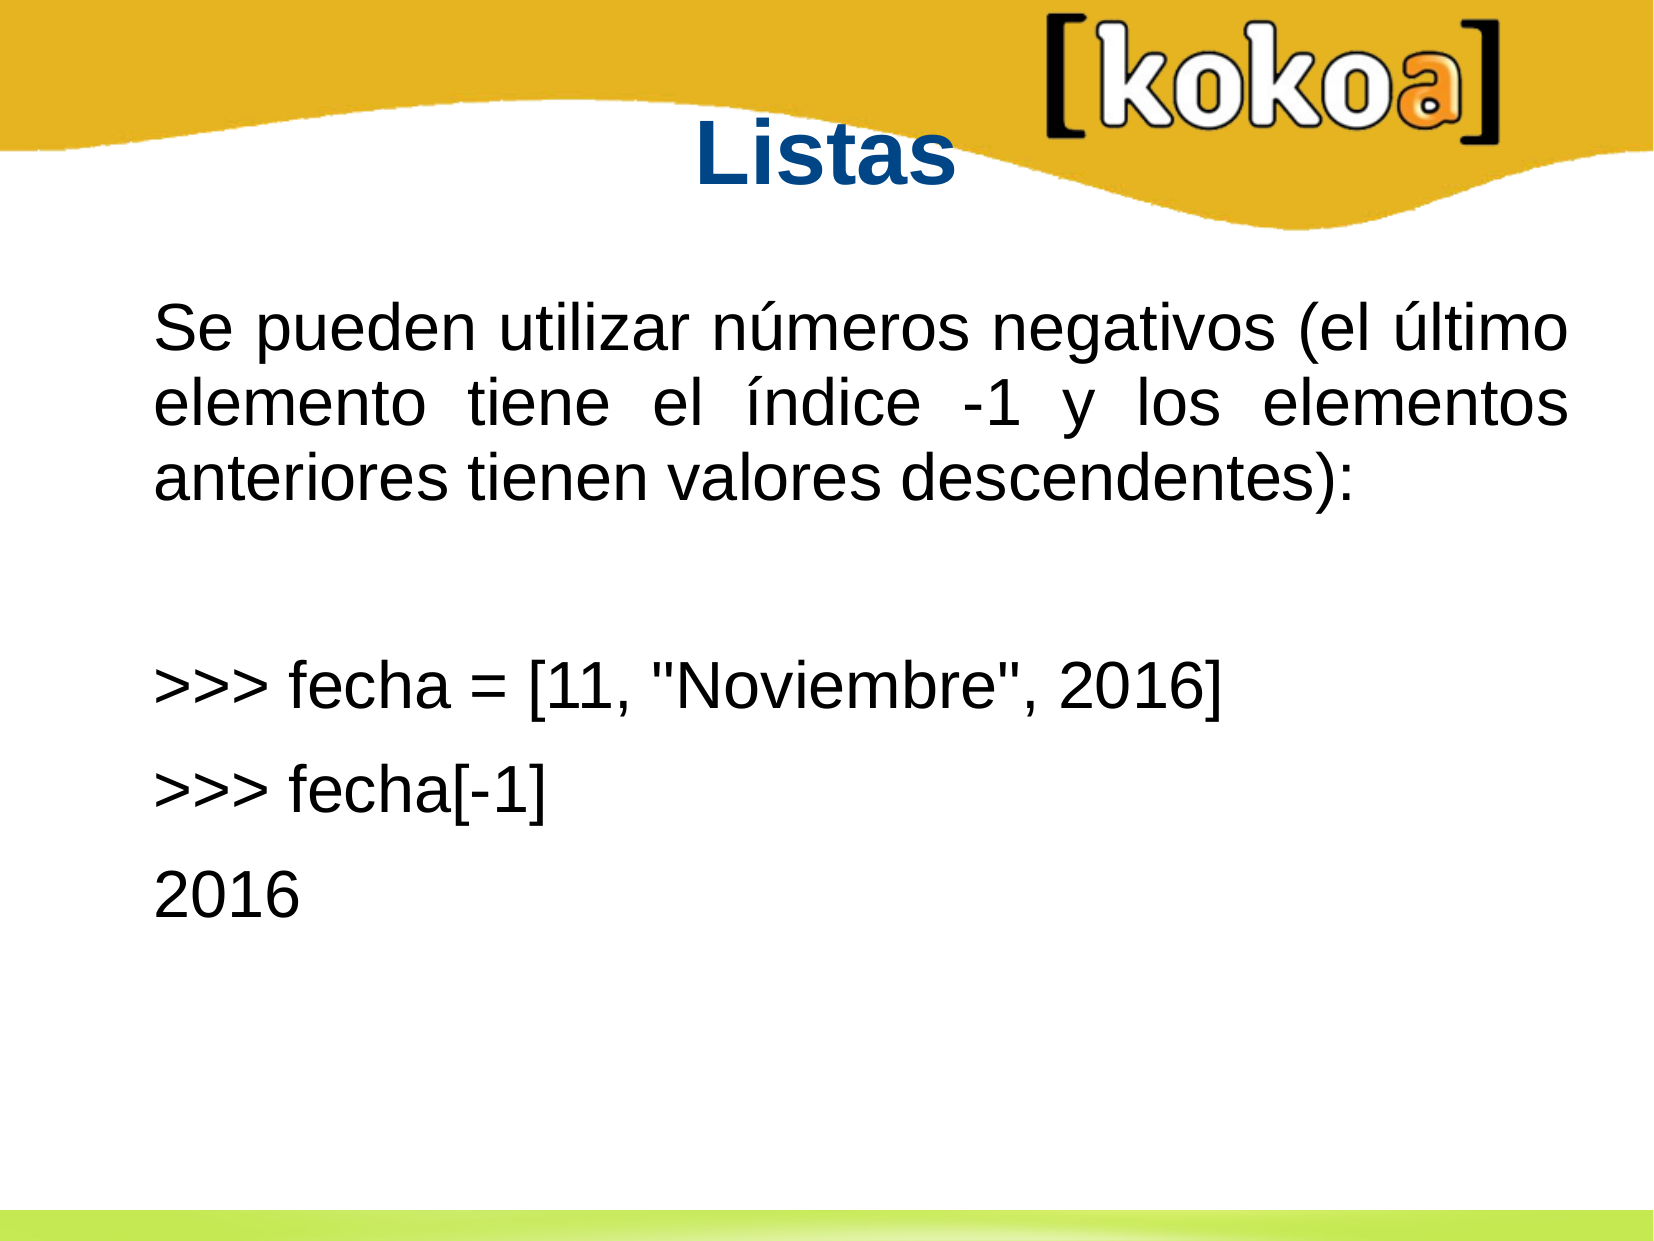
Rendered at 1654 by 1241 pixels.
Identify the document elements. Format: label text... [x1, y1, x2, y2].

picture [0, 1210, 1654, 1241]
list Se pueden utilizar números negativos (el último elemento tiene el índice -1 y los elementos anteriores tienen valores descendentes): >>> fecha = [11, "Noviembre", 2016] >>> fecha[-1] 2016 [82, 290, 1571, 1010]
title Listas [82, 49, 1571, 257]
picture [0, 0, 1654, 488]
